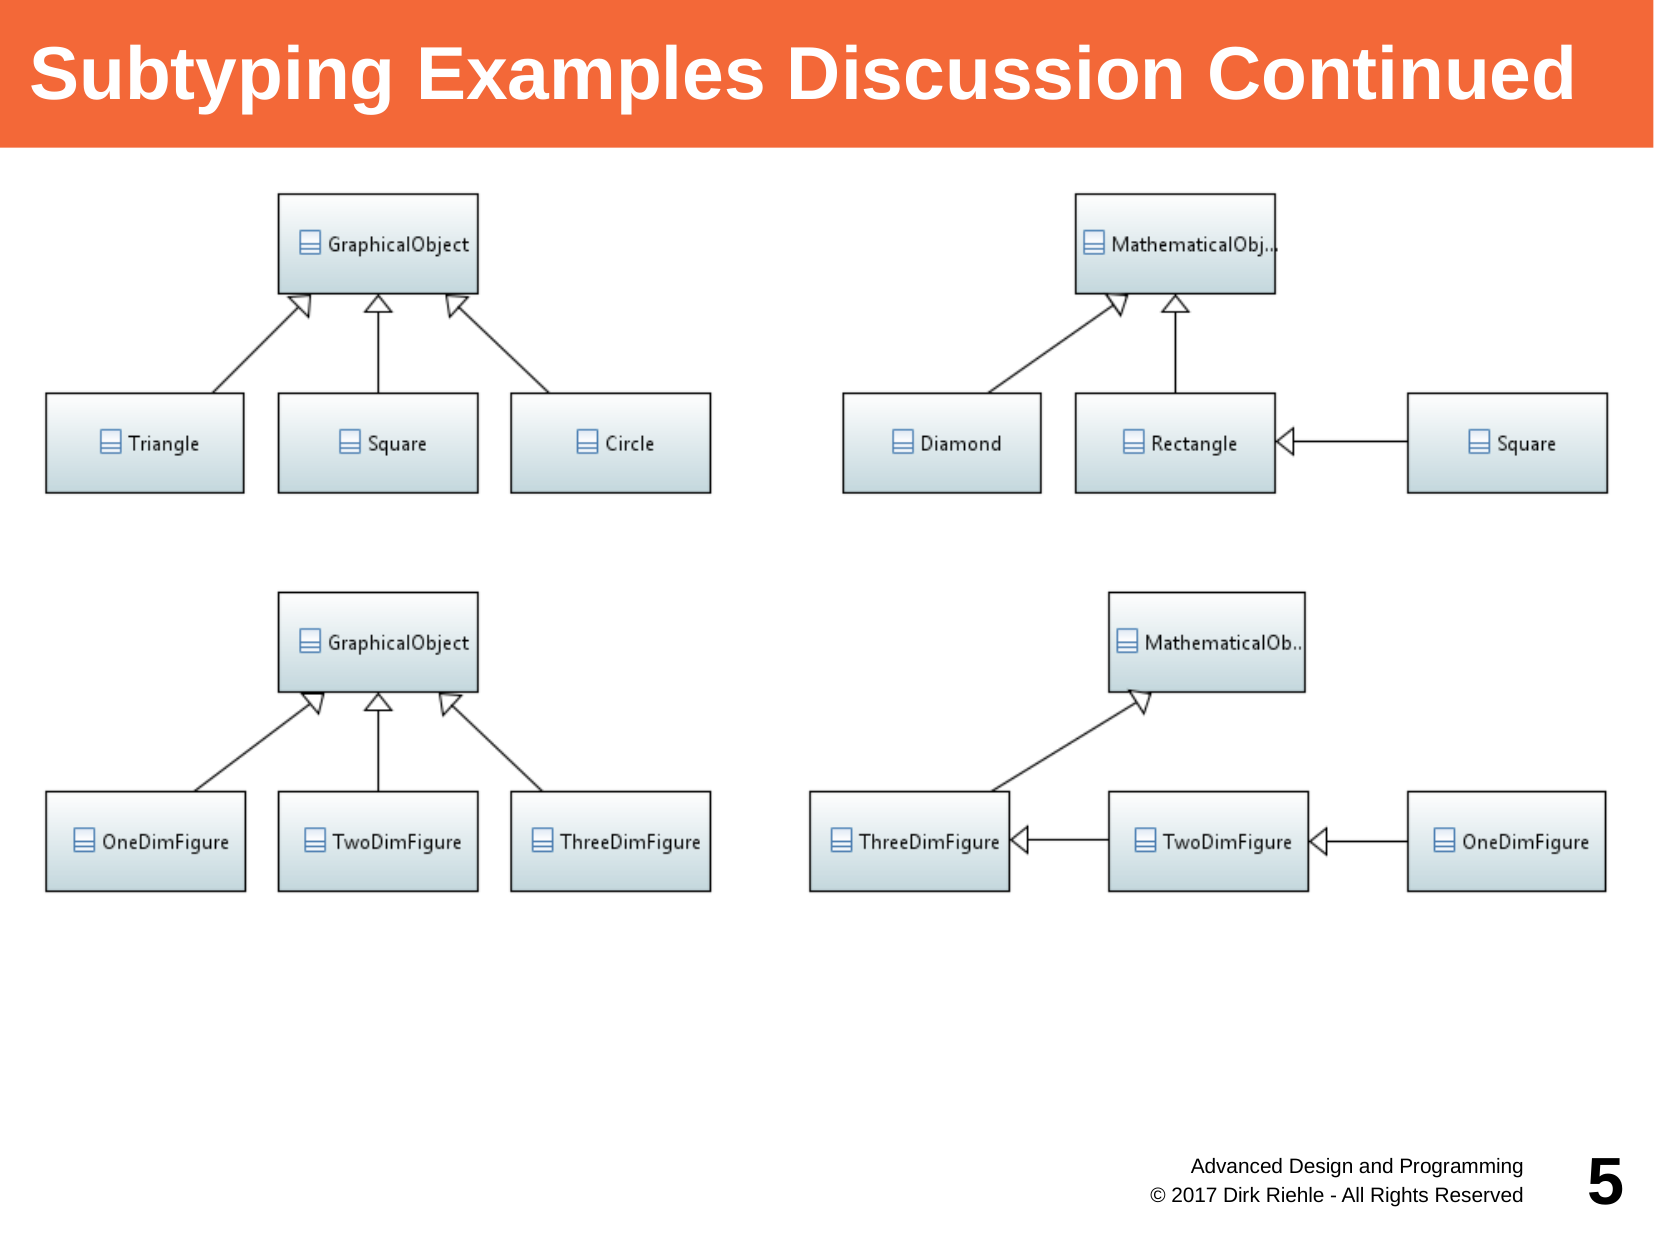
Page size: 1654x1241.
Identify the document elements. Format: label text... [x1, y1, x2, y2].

picture [29, 177, 1625, 909]
title Subtyping Examples Discussion Continued [0, 0, 1654, 148]
